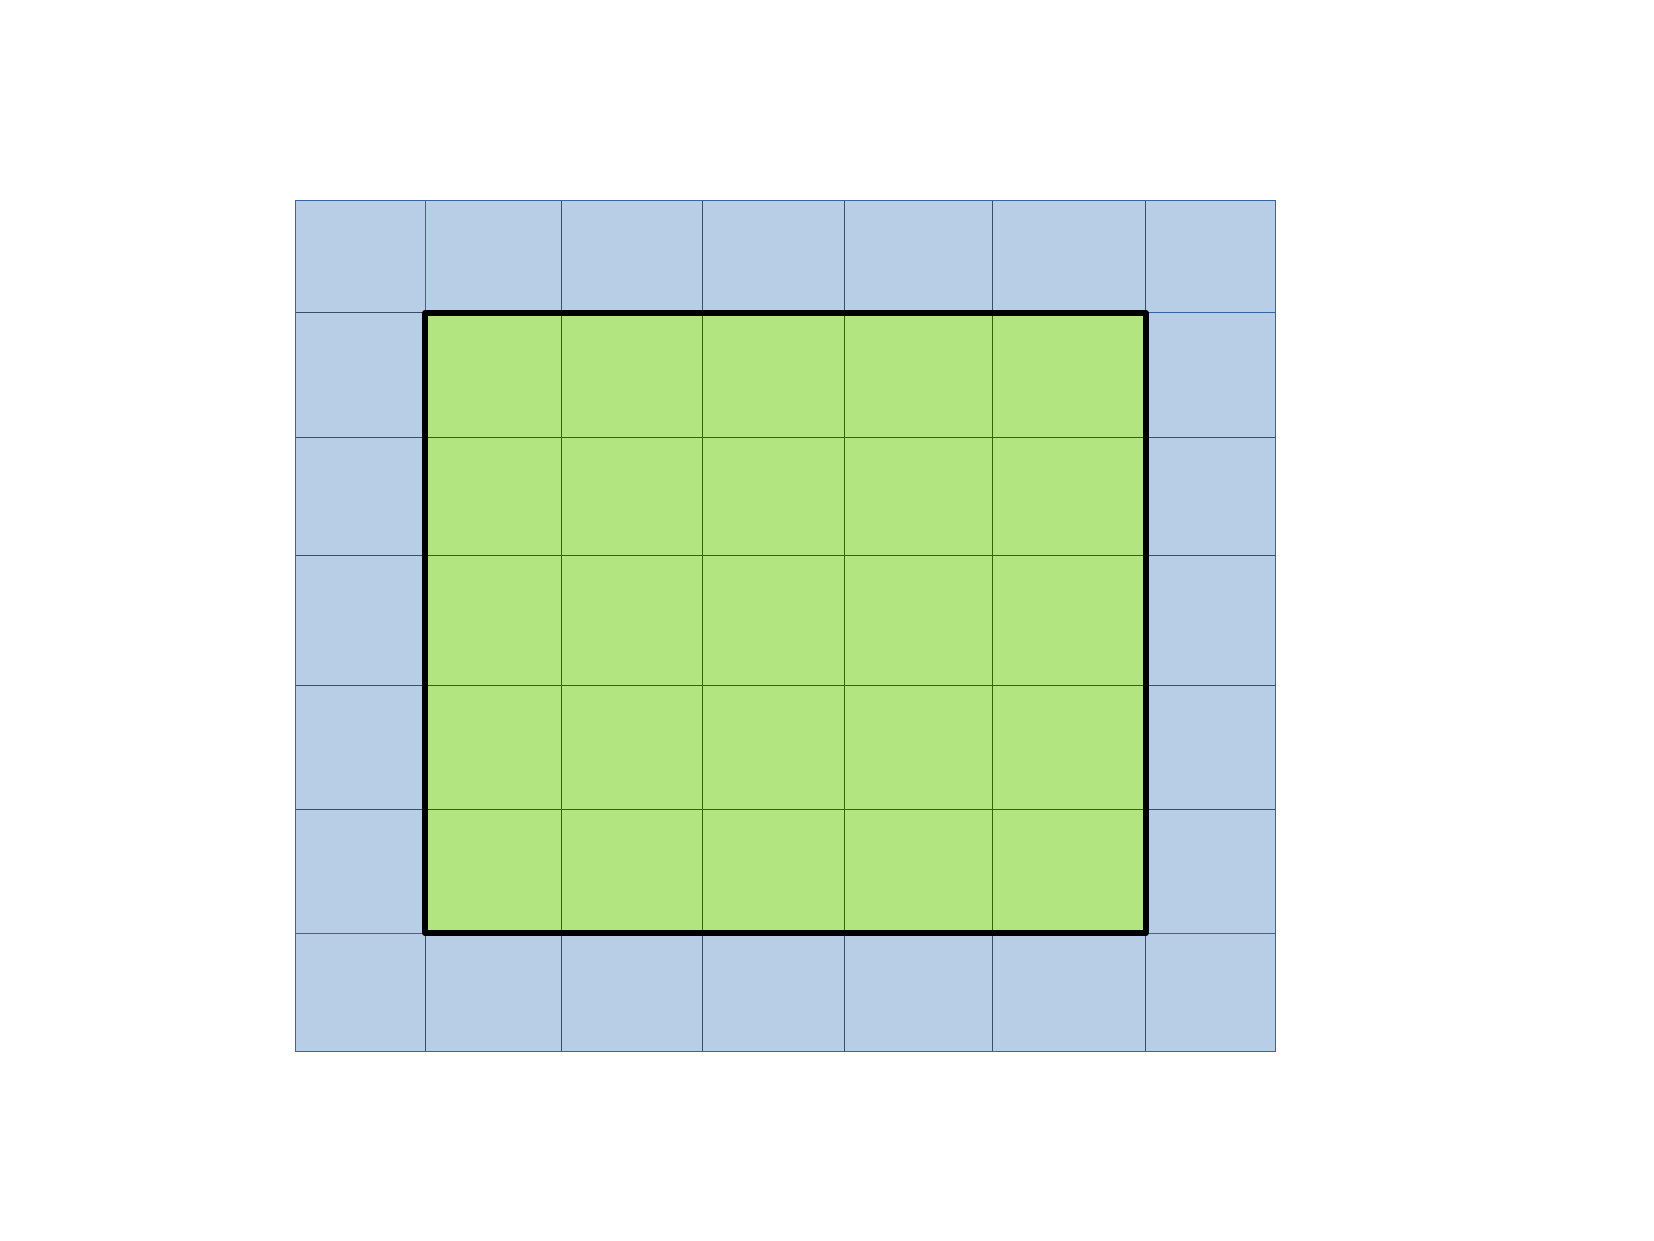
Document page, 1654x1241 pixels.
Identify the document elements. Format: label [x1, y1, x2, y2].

text_box [295, 200, 1276, 1052]
